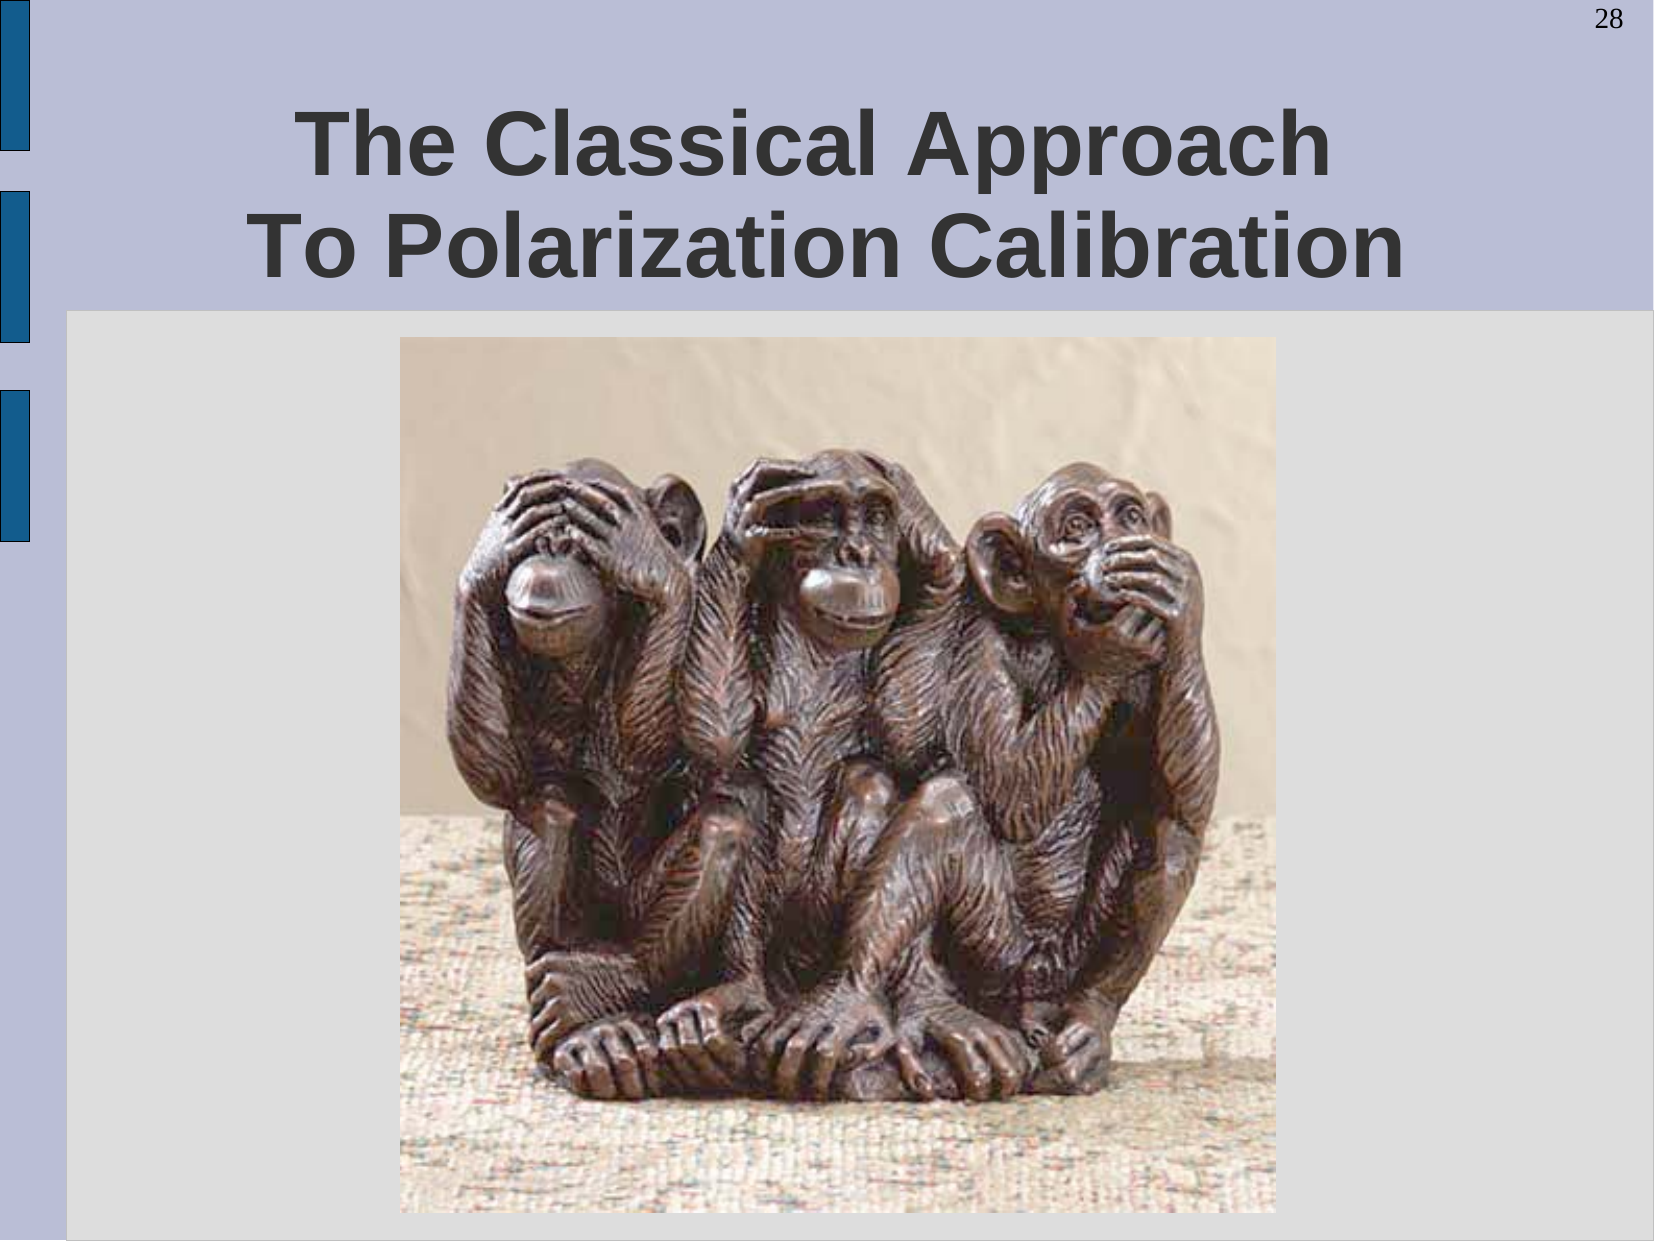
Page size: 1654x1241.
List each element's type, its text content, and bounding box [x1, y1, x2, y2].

title The Classical Approach To Polarization Calibration [121, 87, 1534, 302]
picture [400, 337, 1276, 1213]
